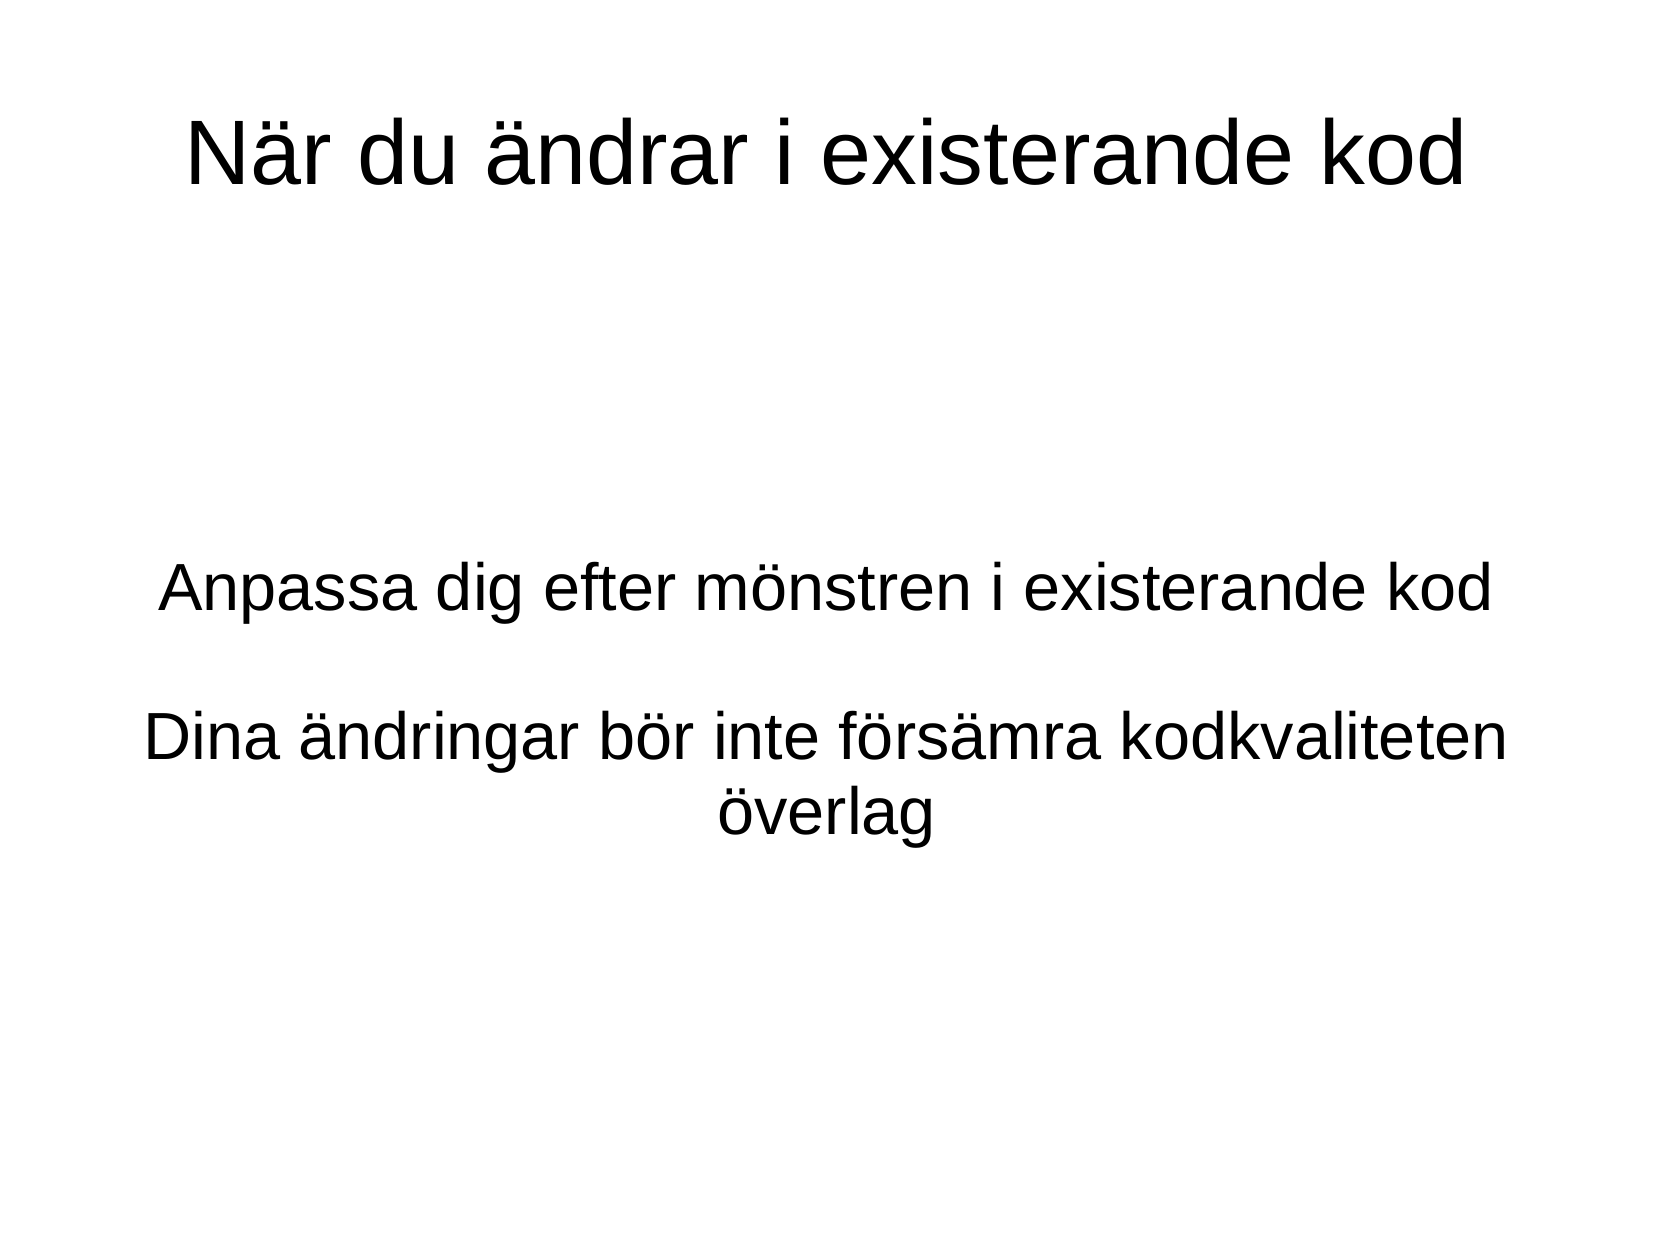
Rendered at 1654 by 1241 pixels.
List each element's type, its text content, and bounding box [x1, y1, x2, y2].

subtitle Anpassa dig efter mönstren i existerande kod Dina ändringar bör inte försämra kodkvaliteten överlag [82, 290, 1571, 1109]
title När du ändrar i existerande kod [82, 49, 1571, 257]
